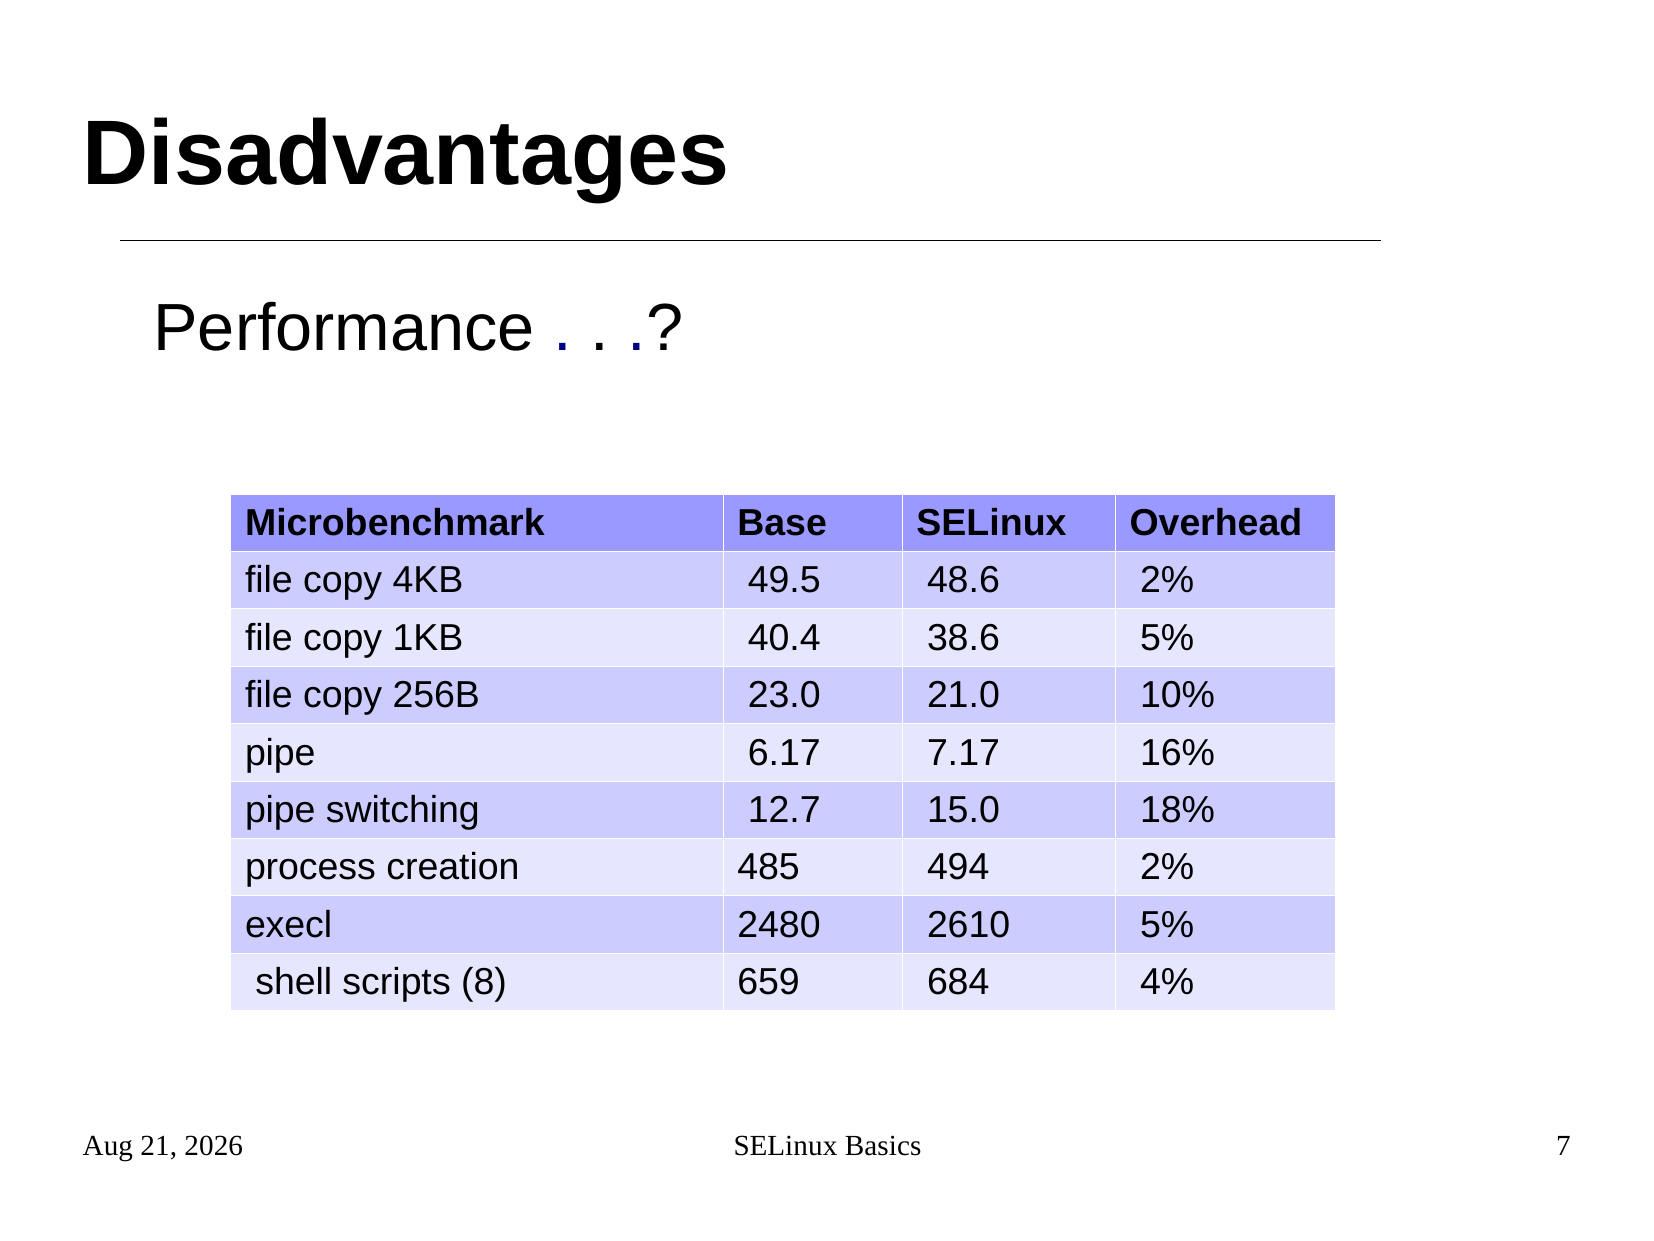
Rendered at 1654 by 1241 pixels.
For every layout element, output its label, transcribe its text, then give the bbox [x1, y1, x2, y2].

table_cell 21.0 [903, 667, 1115, 723]
table_cell 684 [903, 954, 1115, 1010]
table_cell file copy 1KB [231, 609, 723, 666]
table_cell 49.5 [724, 552, 902, 608]
table_cell 15.0 [903, 782, 1115, 838]
table_cell 2% [1116, 839, 1335, 895]
table_cell pipe [231, 724, 723, 781]
table_header Microbenchmark [231, 495, 723, 551]
table_cell 12.7 [724, 782, 902, 838]
table_cell 16% [1116, 724, 1335, 781]
table_cell 5% [1116, 609, 1335, 666]
table_cell file copy 256B [231, 667, 723, 723]
table_cell 48.6 [903, 552, 1115, 608]
table_header Overhead [1116, 495, 1335, 551]
table_header Base [724, 495, 902, 551]
table_cell 659 [724, 954, 902, 1010]
table_cell 2610 [903, 896, 1115, 953]
table_cell 485 [724, 839, 902, 895]
table_cell file copy 4KB [231, 552, 723, 608]
title Disadvantages [82, 49, 1571, 257]
table_cell 18% [1116, 782, 1335, 838]
table_cell 4% [1116, 954, 1335, 1010]
table_cell process creation [231, 839, 723, 895]
table_cell 494 [903, 839, 1115, 895]
table_cell pipe switching [231, 782, 723, 838]
table_cell 40.4 [724, 609, 902, 666]
table_cell execl [231, 896, 723, 953]
table_cell 2480 [724, 896, 902, 953]
table_cell 38.6 [903, 609, 1115, 666]
table_cell shell scripts (8) [231, 954, 723, 1010]
table_cell 2% [1116, 552, 1335, 608]
table_cell 23.0 [724, 667, 902, 723]
table_cell 10% [1116, 667, 1335, 723]
table_cell 5% [1116, 896, 1335, 953]
table_cell 7.17 [903, 724, 1115, 781]
list Performance . . .? [82, 290, 1571, 1010]
table_cell 6.17 [724, 724, 902, 781]
table_header SELinux [903, 495, 1115, 551]
